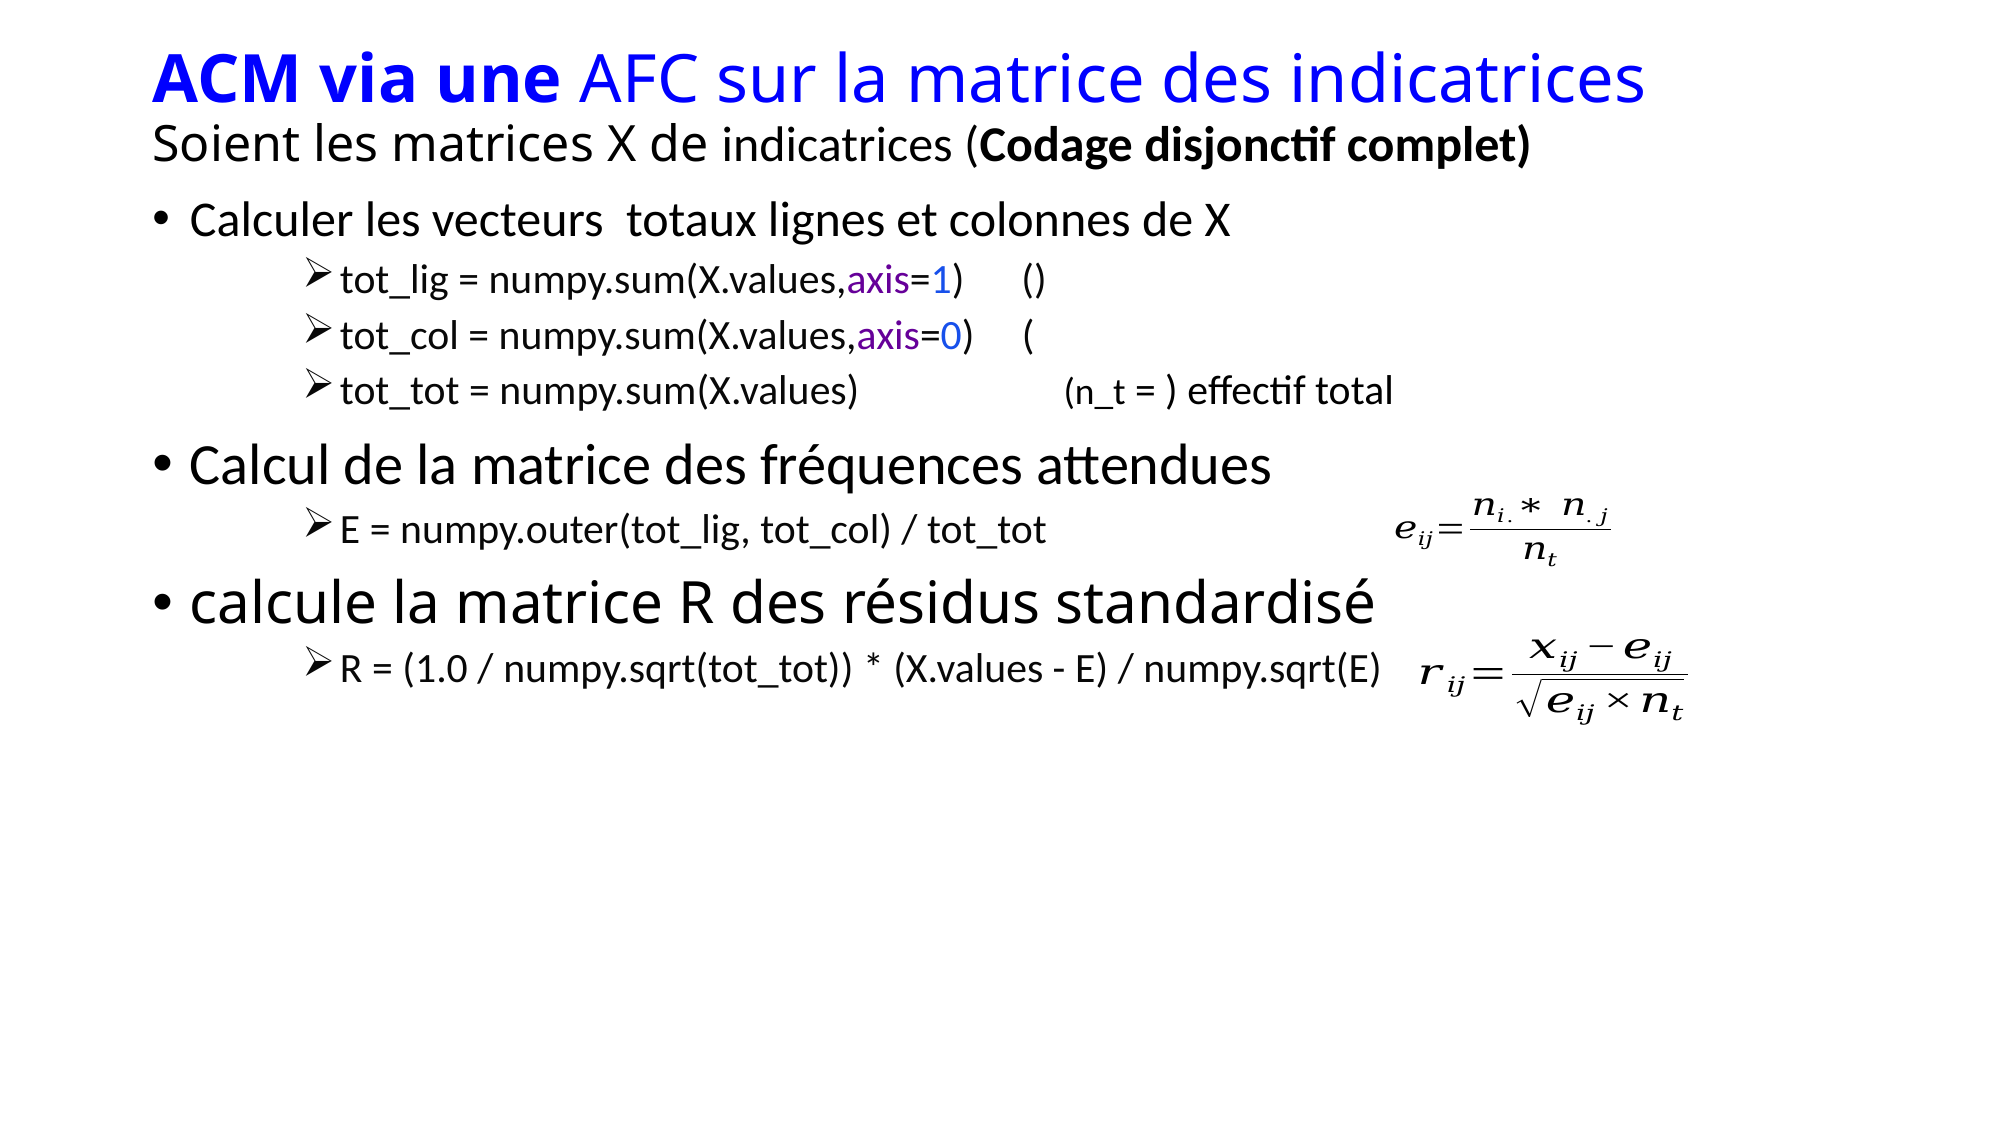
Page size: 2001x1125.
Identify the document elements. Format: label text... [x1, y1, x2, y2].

chart [1417, 627, 1691, 726]
list Soient les matrices X de indicatrices (Codage disjonctif complet) Calculer les vecteurs totaux lignes et colonnes de X tot_lig = numpy.sum(X.values,axis=1) () tot_col = numpy.sum(X.values,axis=0) ( tot_tot = numpy.sum(X.values) (n_t = ) effectif total Calcul de la matrice des fréquences attendues E = numpy.outer(tot_lig, tot_col) / tot_tot calcule la matrice R des résidus standardisé R = (1.0 / numpy.sqrt(tot_tot)) * (X.values - E) / numpy.sqrt(E) [137, 111, 1863, 966]
chart [1393, 487, 1613, 571]
title ACM via une AFC sur la matrice des indicatrices [137, 22, 1863, 111]
